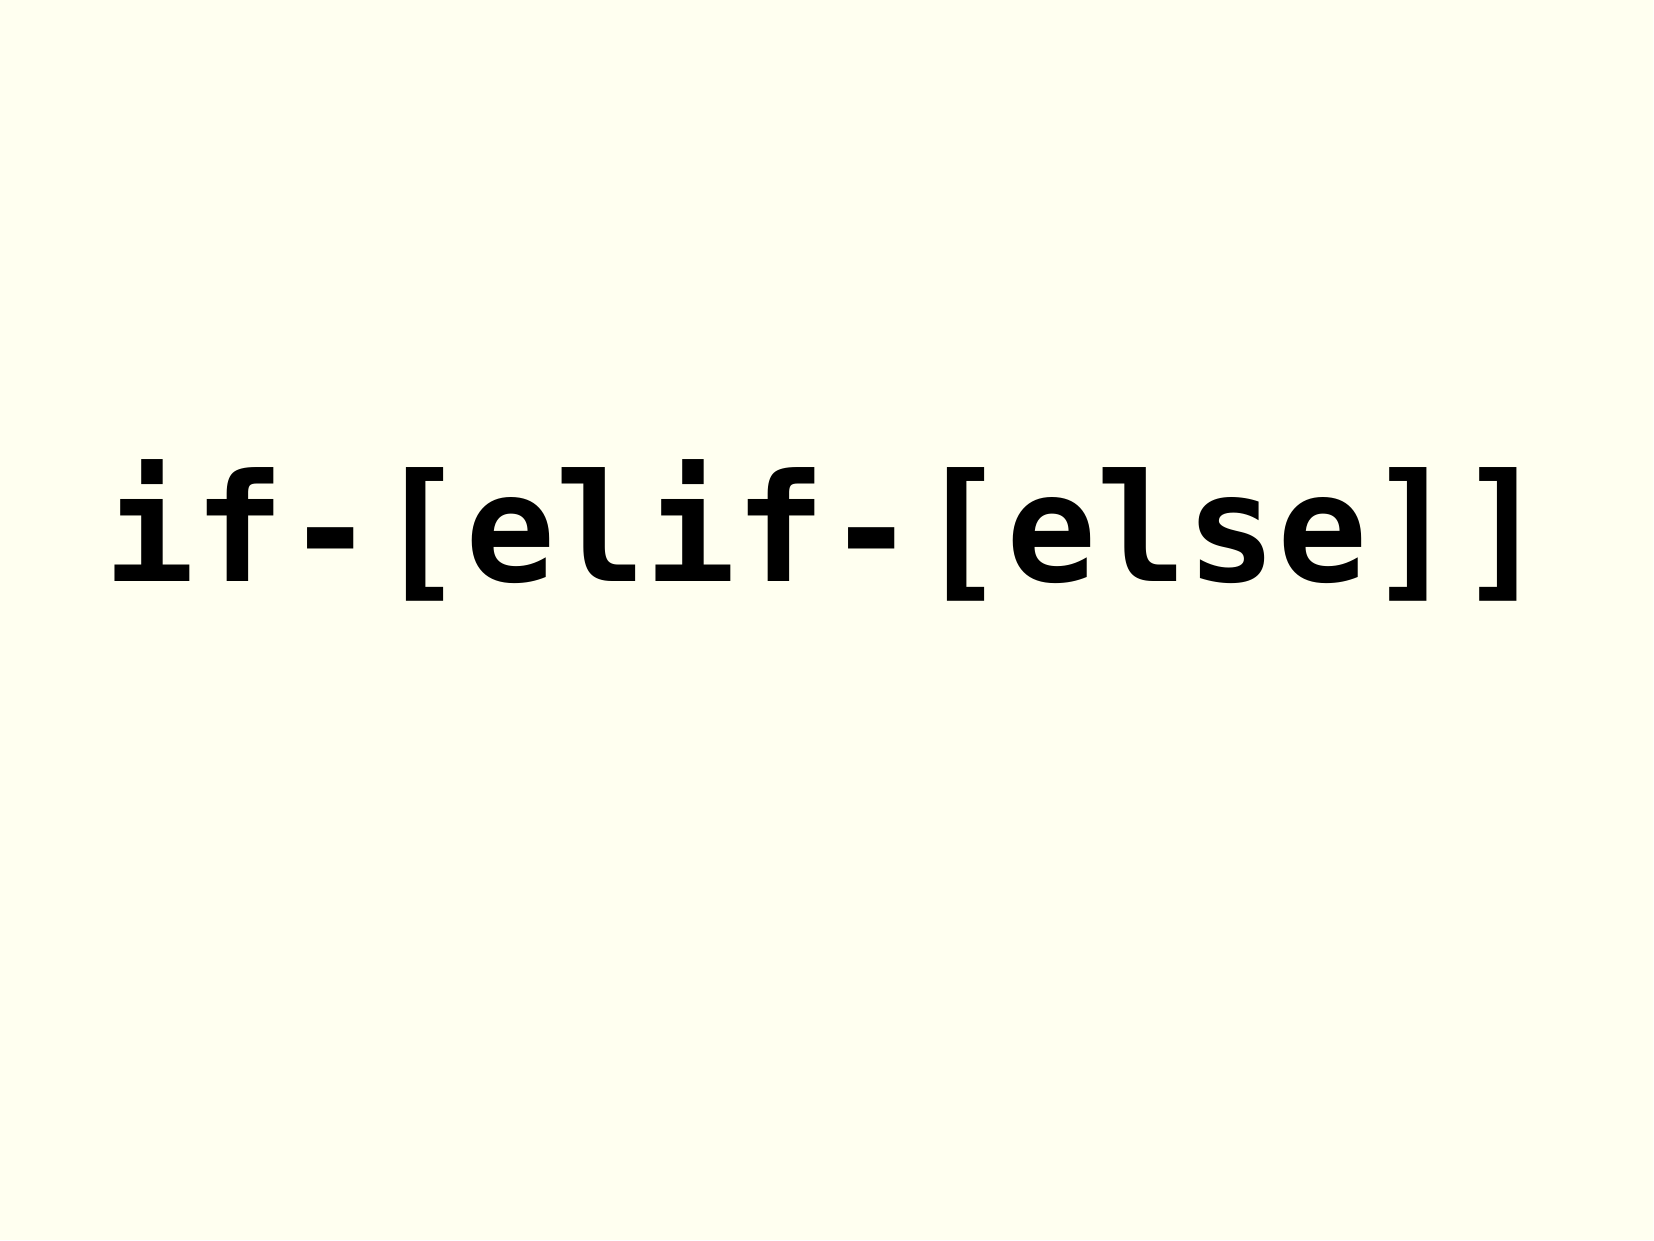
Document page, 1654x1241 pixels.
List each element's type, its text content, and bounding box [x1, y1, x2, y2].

subtitle if-[elif-[else]] [82, 49, 1571, 1010]
